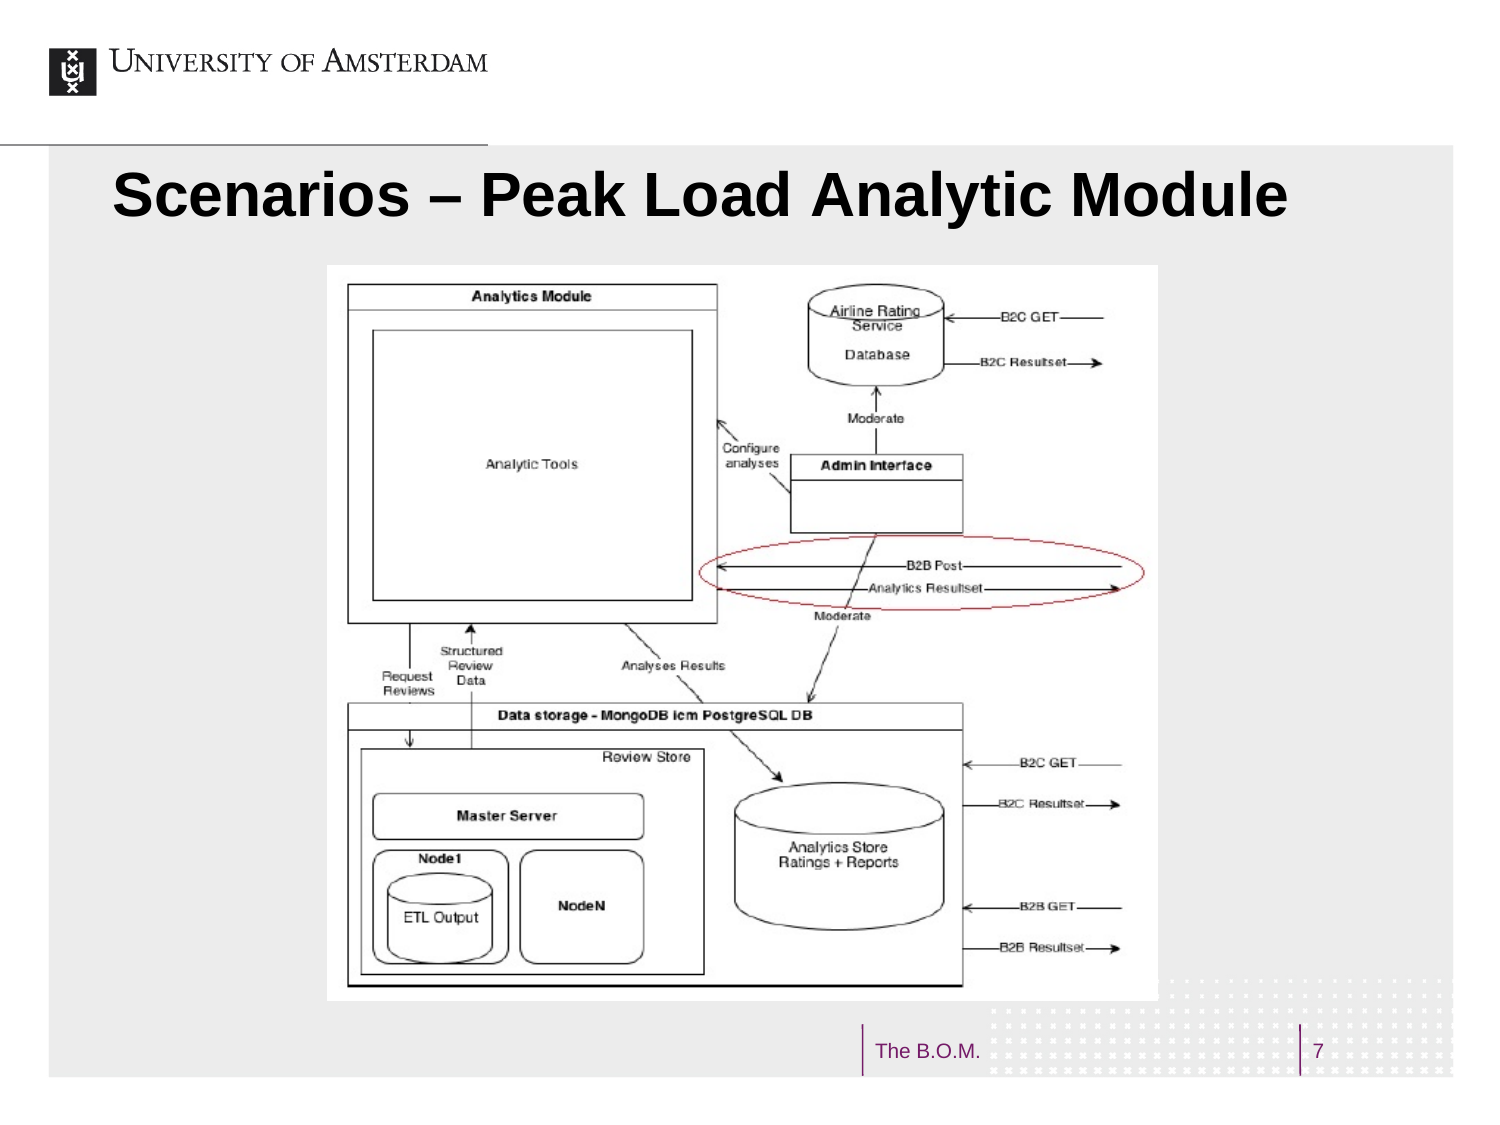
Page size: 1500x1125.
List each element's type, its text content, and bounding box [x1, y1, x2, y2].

picture [0, 0, 1500, 1125]
text_box Scenarios – Peak Load Analytic Module [112, 153, 1371, 292]
text_box The B.O.M. [874, 1037, 1276, 1088]
text_box <number> [1312, 1037, 1401, 1103]
